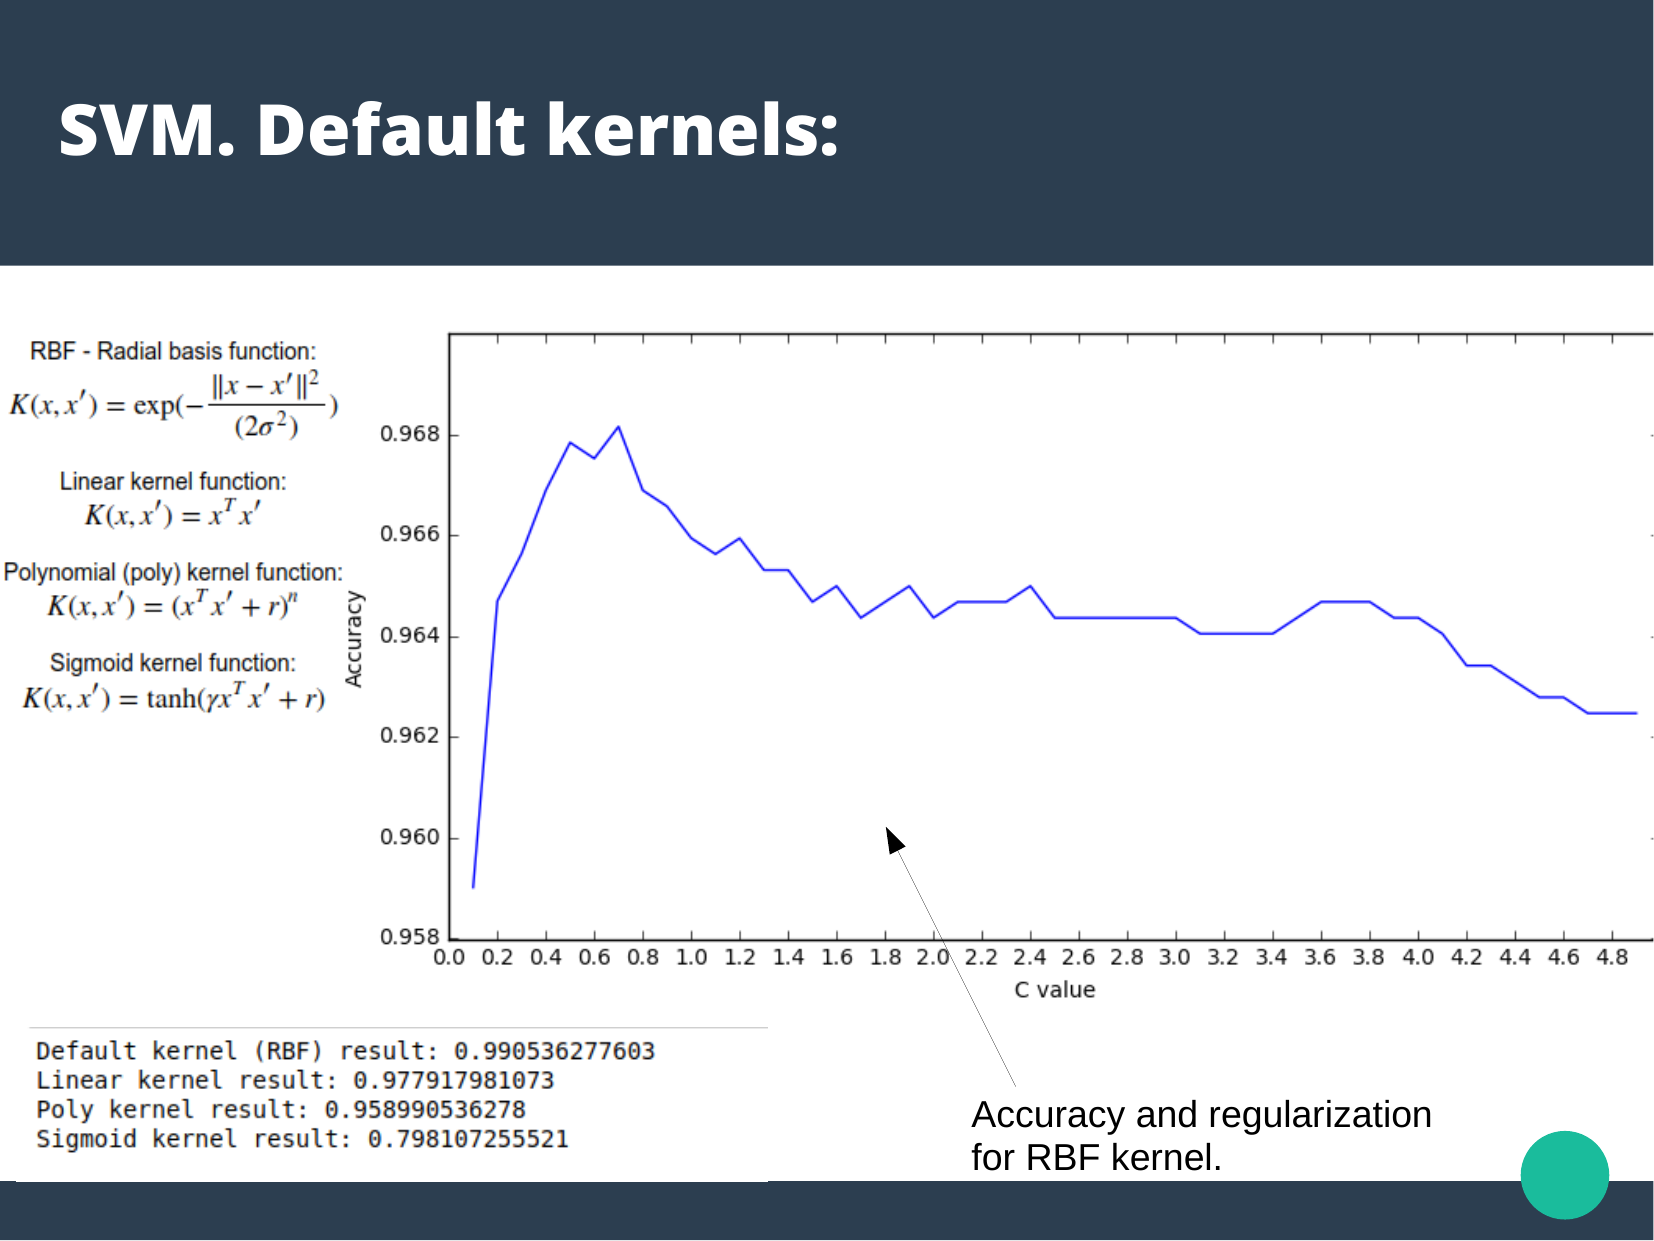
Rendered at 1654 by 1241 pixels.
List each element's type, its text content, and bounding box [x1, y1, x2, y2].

title SVM. Default kernels: [59, 45, 1595, 211]
picture [16, 1027, 768, 1182]
text_box Accuracy and regularization for RBF kernel. [956, 1086, 1448, 1186]
picture [4, 307, 1654, 1018]
